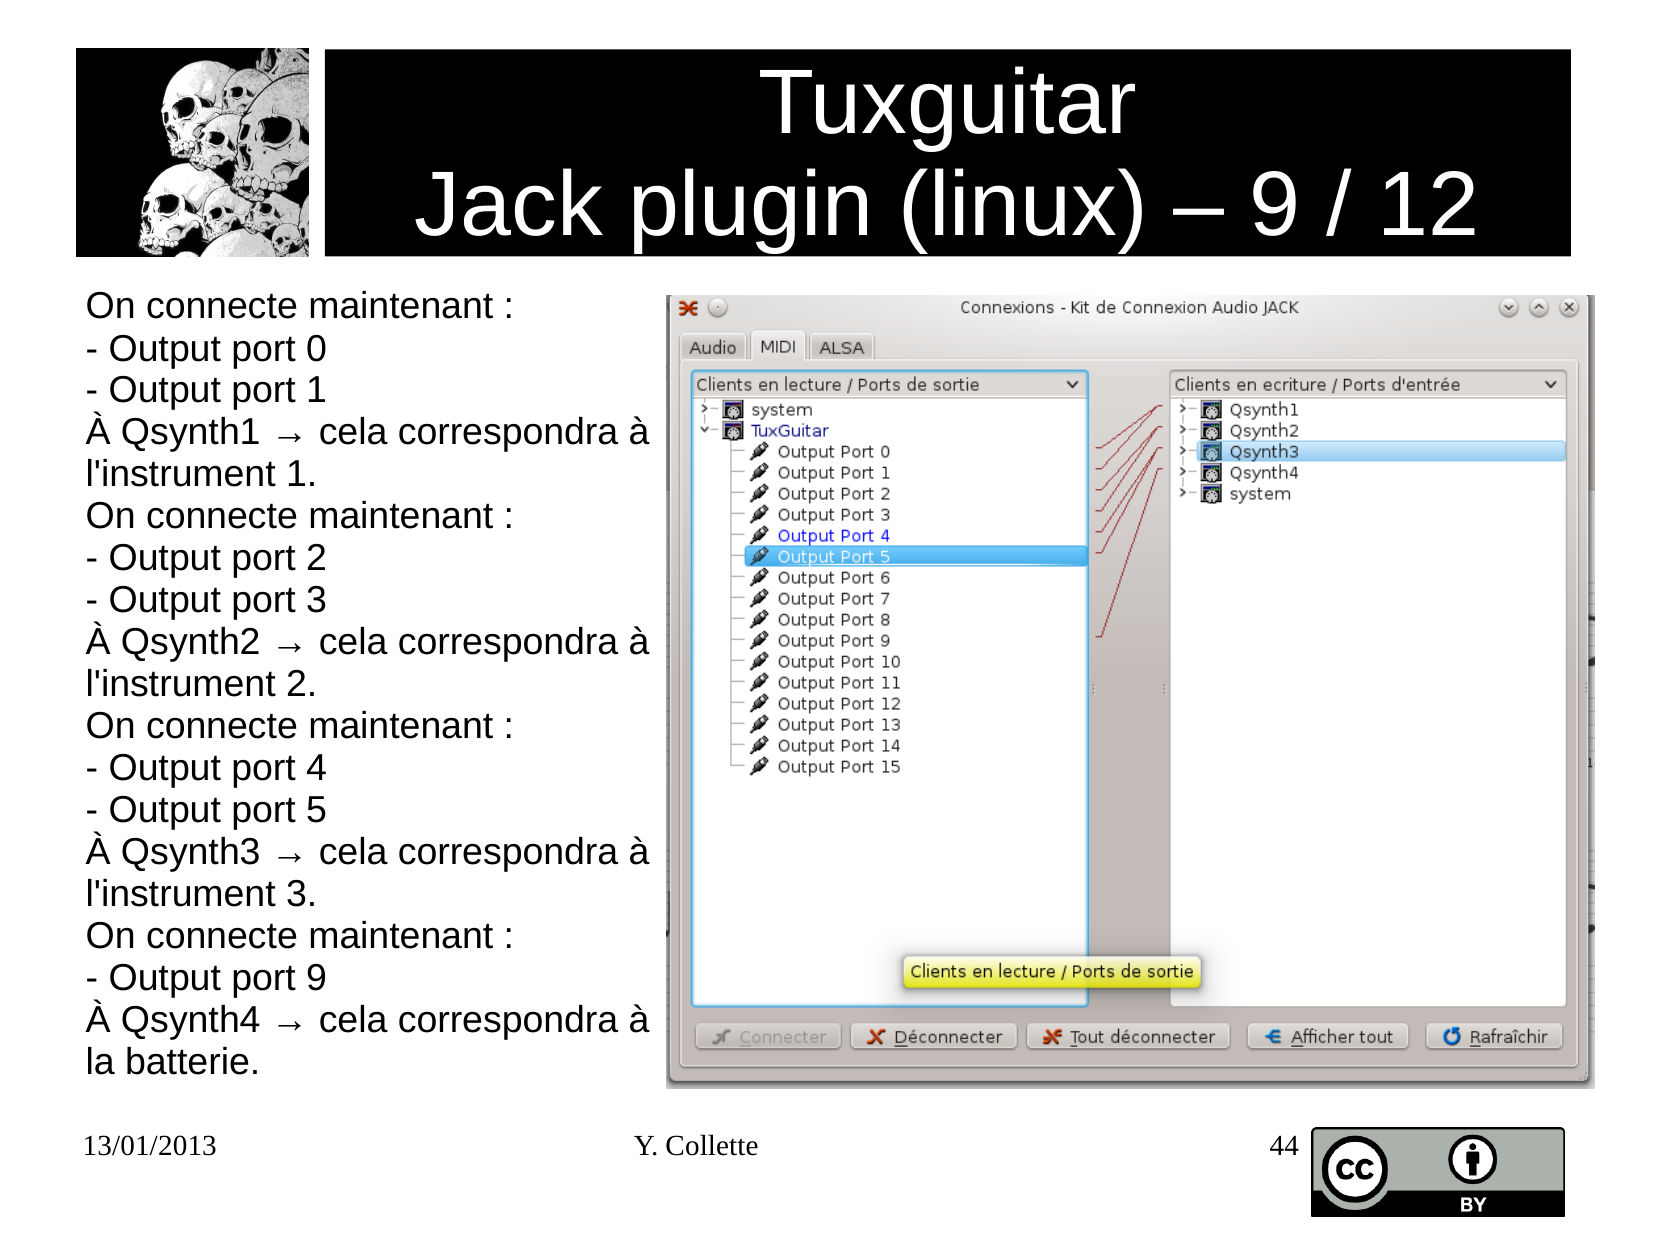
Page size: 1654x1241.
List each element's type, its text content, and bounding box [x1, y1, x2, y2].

title Tuxguitar Jack plugin (linux) – 9 / 12 [324, 49, 1571, 257]
picture [666, 295, 1595, 1089]
picture [76, 48, 309, 257]
picture [1311, 1127, 1565, 1217]
text_box On connecte maintenant : - Output port 0 - Output port 1 À Qsynth1 → cela correspondra à l'instrument 1. On connecte maintenant : - Output port 2 - Output port 3 À Qsynth2 → cela correspondra à l'instrument 2. On connecte maintenant : - Output port 4 - Output port 5 À Qsynth3 → cela correspondra à l'instrument 3. On connecte maintenant : - Output port 9 À Qsynth4 → cela correspondra à la batterie. [70, 277, 686, 1091]
